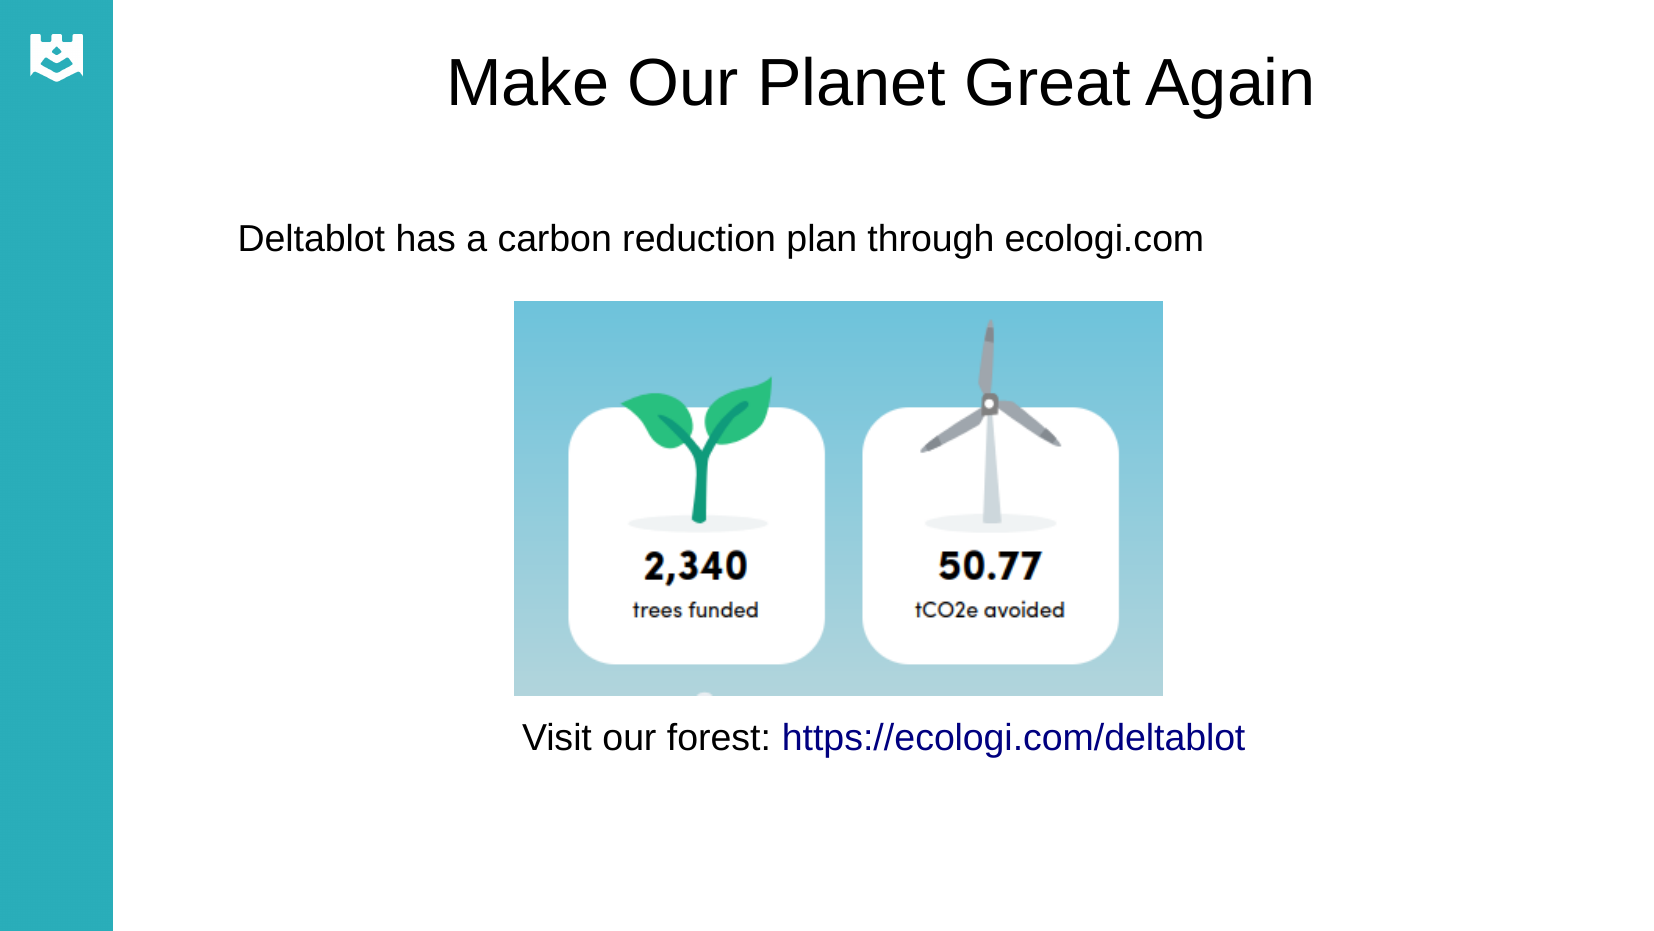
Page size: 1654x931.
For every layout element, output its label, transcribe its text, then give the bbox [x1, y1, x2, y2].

picture [0, 0, 113, 931]
text_box Deltablot has a carbon reduction plan through ecologi.com [187, 168, 1388, 356]
picture [514, 301, 1163, 696]
text_box Visit our forest: https://ecologi.com/deltablot [507, 708, 1408, 808]
text_box Make Our Planet Great Again [112, 37, 1651, 188]
